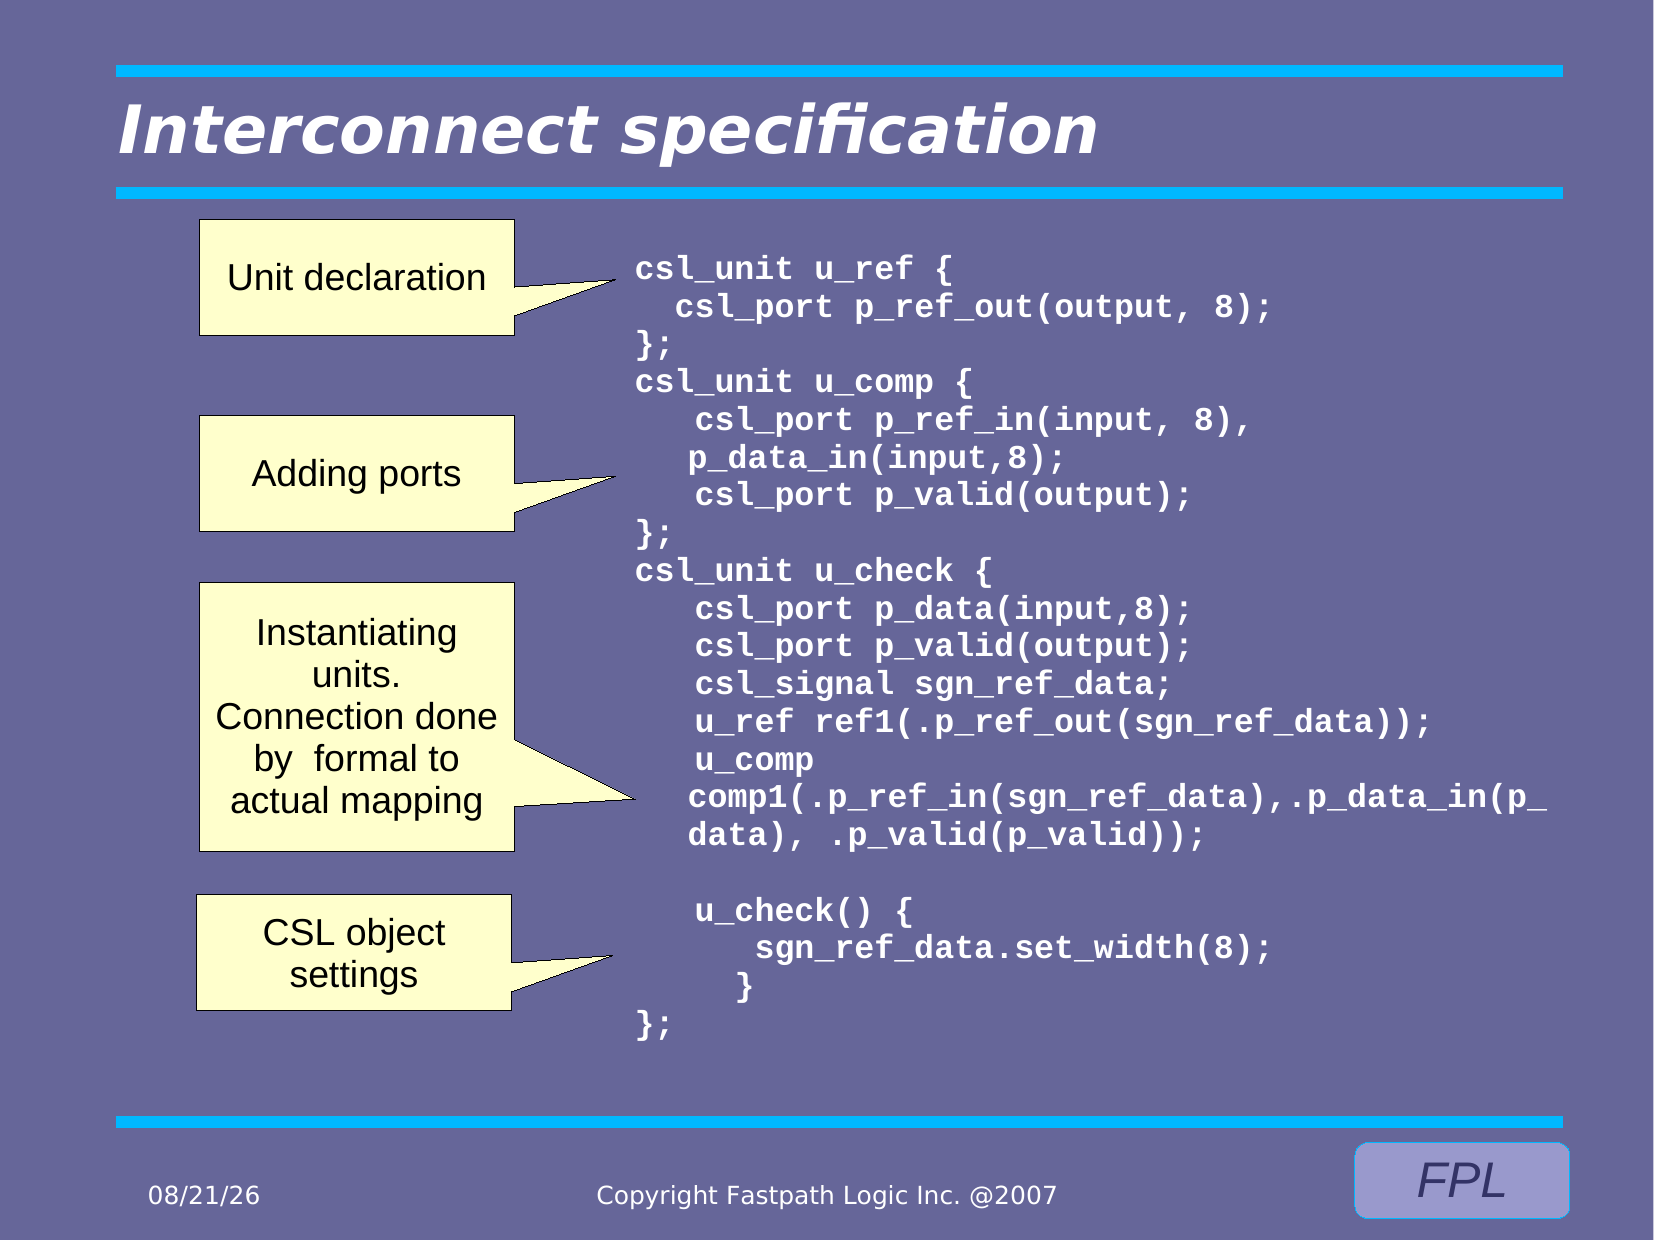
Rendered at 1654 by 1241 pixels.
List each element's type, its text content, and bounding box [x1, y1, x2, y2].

text_box Adding ports [199, 415, 616, 532]
list csl_unit u_ref { csl_port p_ref_out(output, 8); }; csl_unit u_comp { csl_port p_ref_in(input, 8), p_data_in(input,8); csl_port p_valid(output); }; csl_unit u_check { csl_port p_data(input,8); csl_port p_valid(output); csl_signal sgn_ref_data; u_ref ref1(.p_ref_out(sgn_ref_data)); u_comp comp1(.p_ref_in(sgn_ref_data),.p_data_in(p_data), .p_valid(p_valid)); u_check() { sgn_ref_data.set_width(8); } }; [616, 251, 1563, 1163]
text_box CSL object settings [196, 894, 613, 1011]
title Interconnect specification [118, 41, 1531, 219]
text_box Instantiating units. Connection done by formal to actual mapping [199, 582, 636, 852]
text_box Unit declaration [199, 219, 616, 336]
